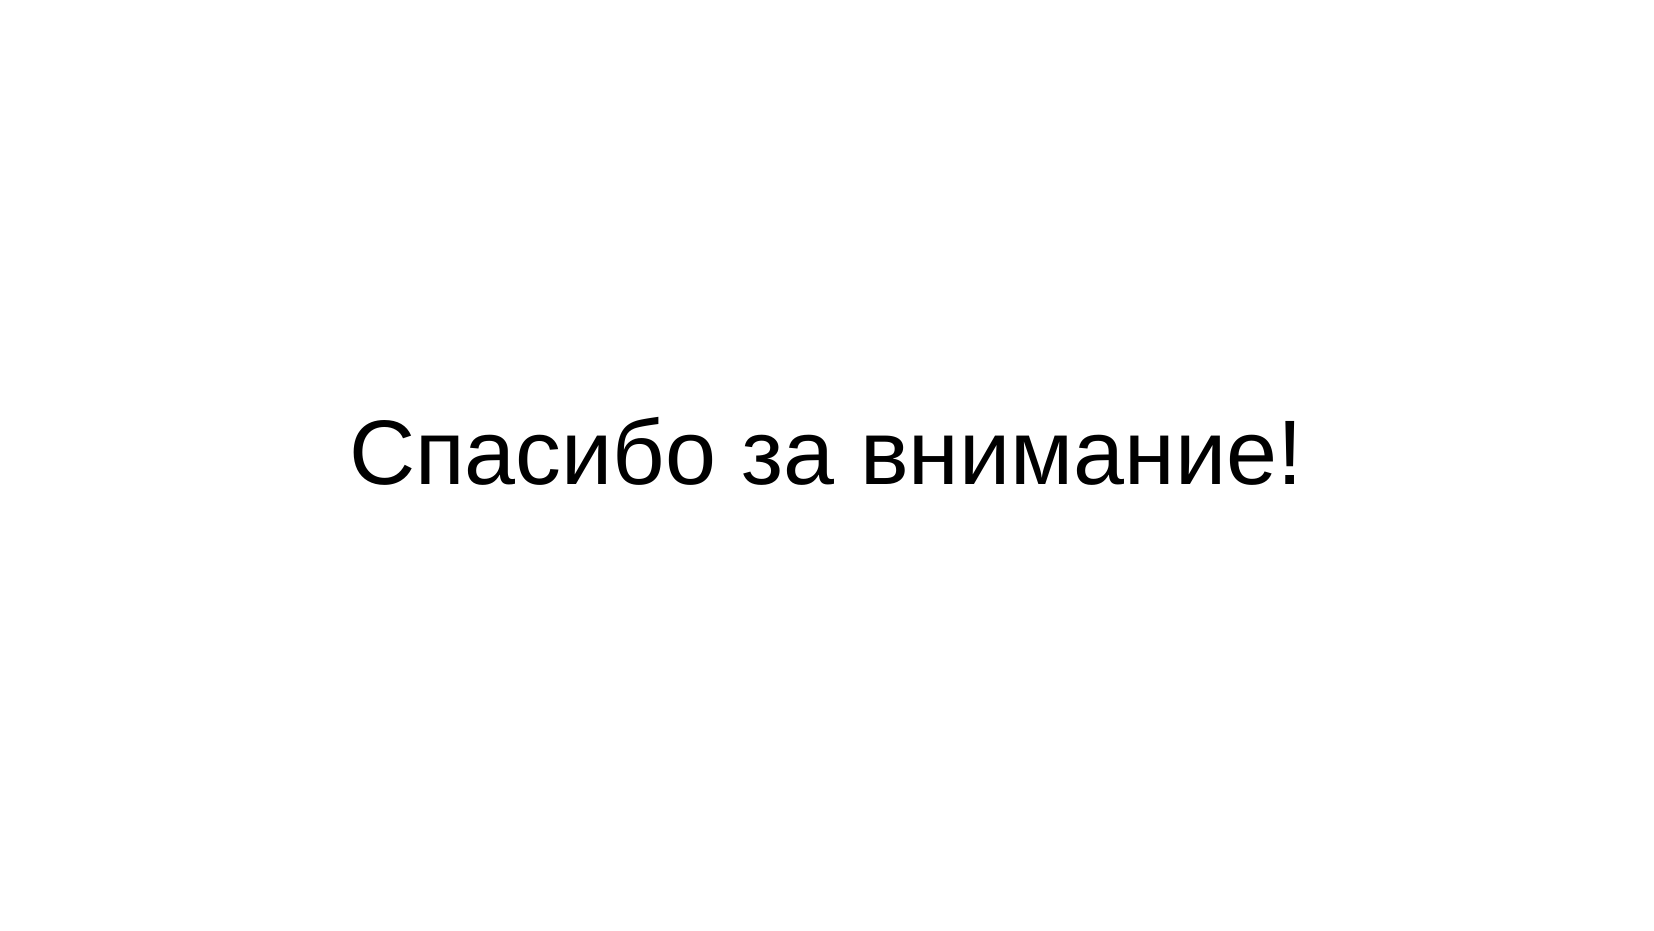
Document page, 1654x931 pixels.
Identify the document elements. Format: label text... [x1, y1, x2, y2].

title Спасибо за внимание! [82, 375, 1571, 531]
